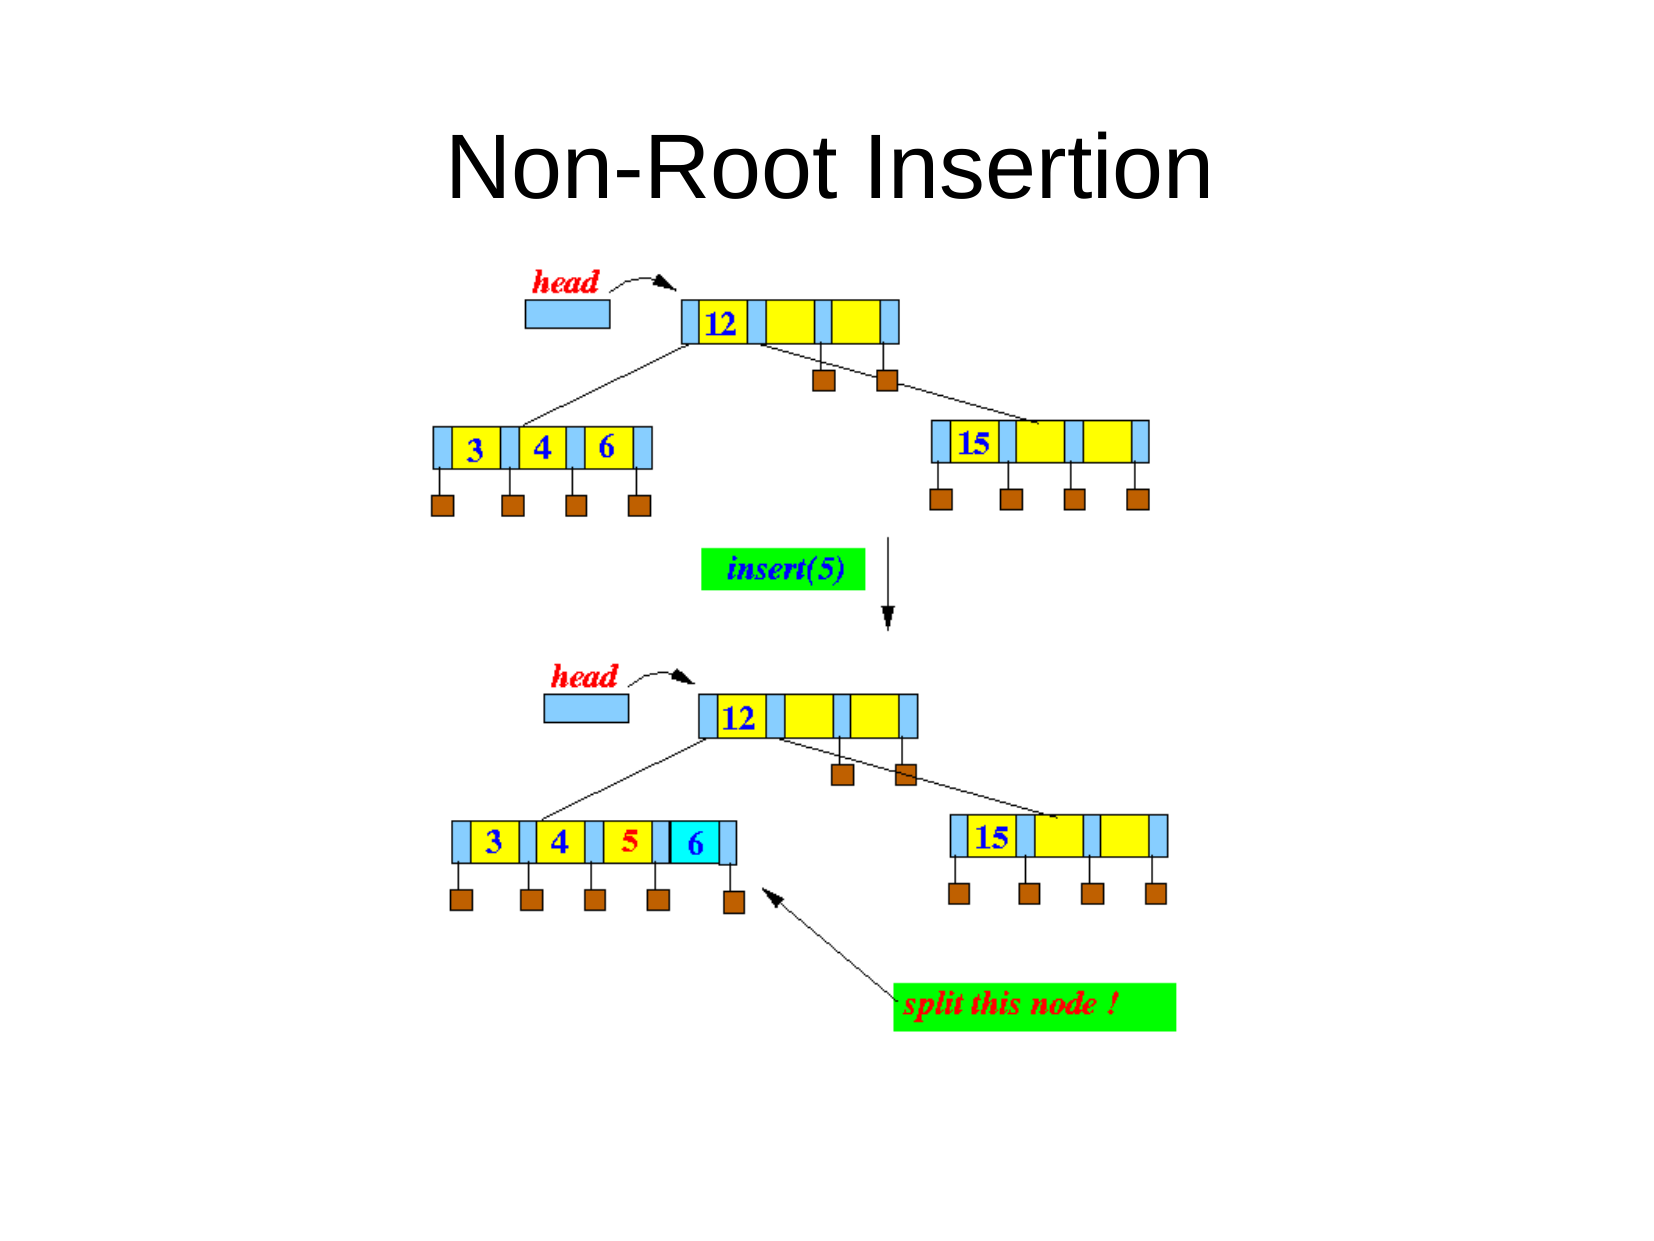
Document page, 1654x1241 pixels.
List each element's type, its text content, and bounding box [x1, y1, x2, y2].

title Non-Root Insertion [86, 70, 1576, 263]
picture [300, 262, 1275, 1049]
